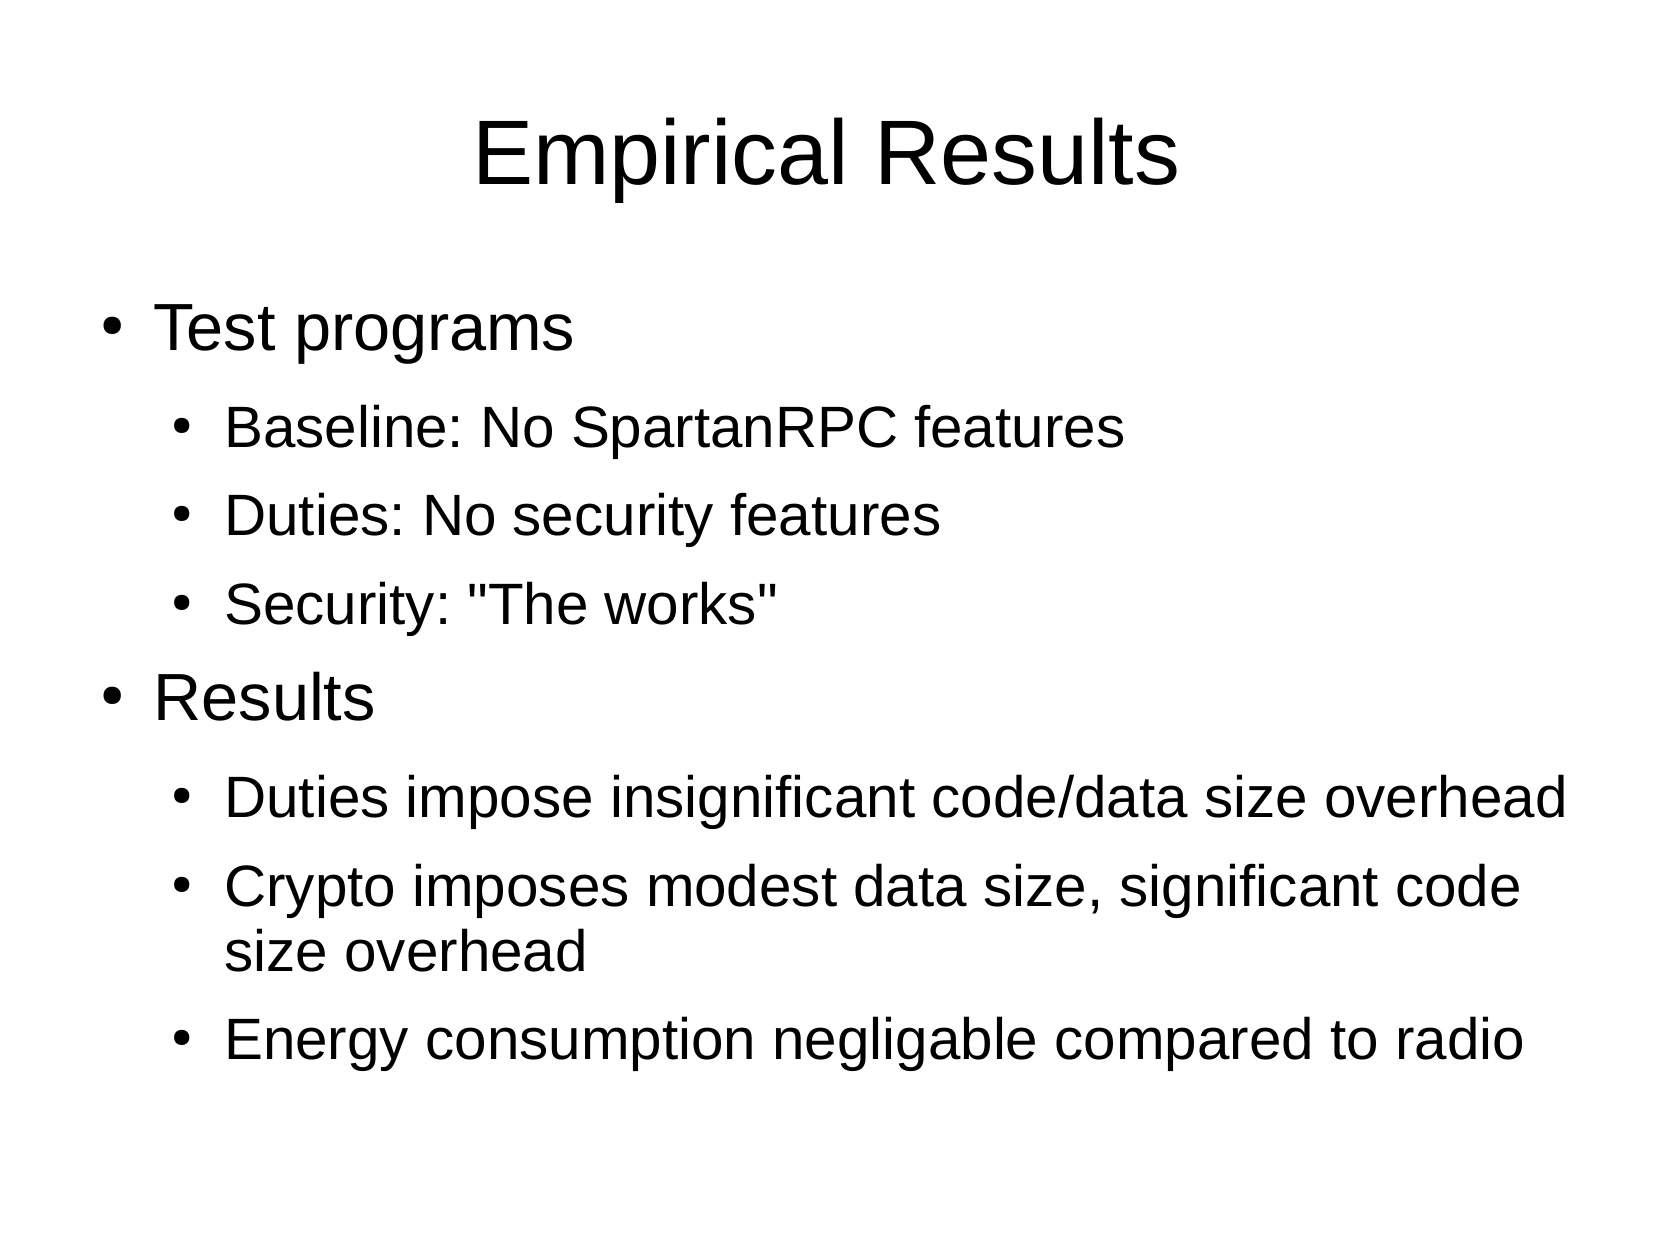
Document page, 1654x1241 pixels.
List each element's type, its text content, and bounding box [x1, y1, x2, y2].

list Test programs Baseline: No SpartanRPC features Duties: No security features Security: "The works" Results Duties impose insignificant code/data size overhead Crypto imposes modest data size, significant code size overhead Energy consumption negligable compared to radio [82, 290, 1571, 1094]
title Empirical Results [82, 56, 1571, 250]
